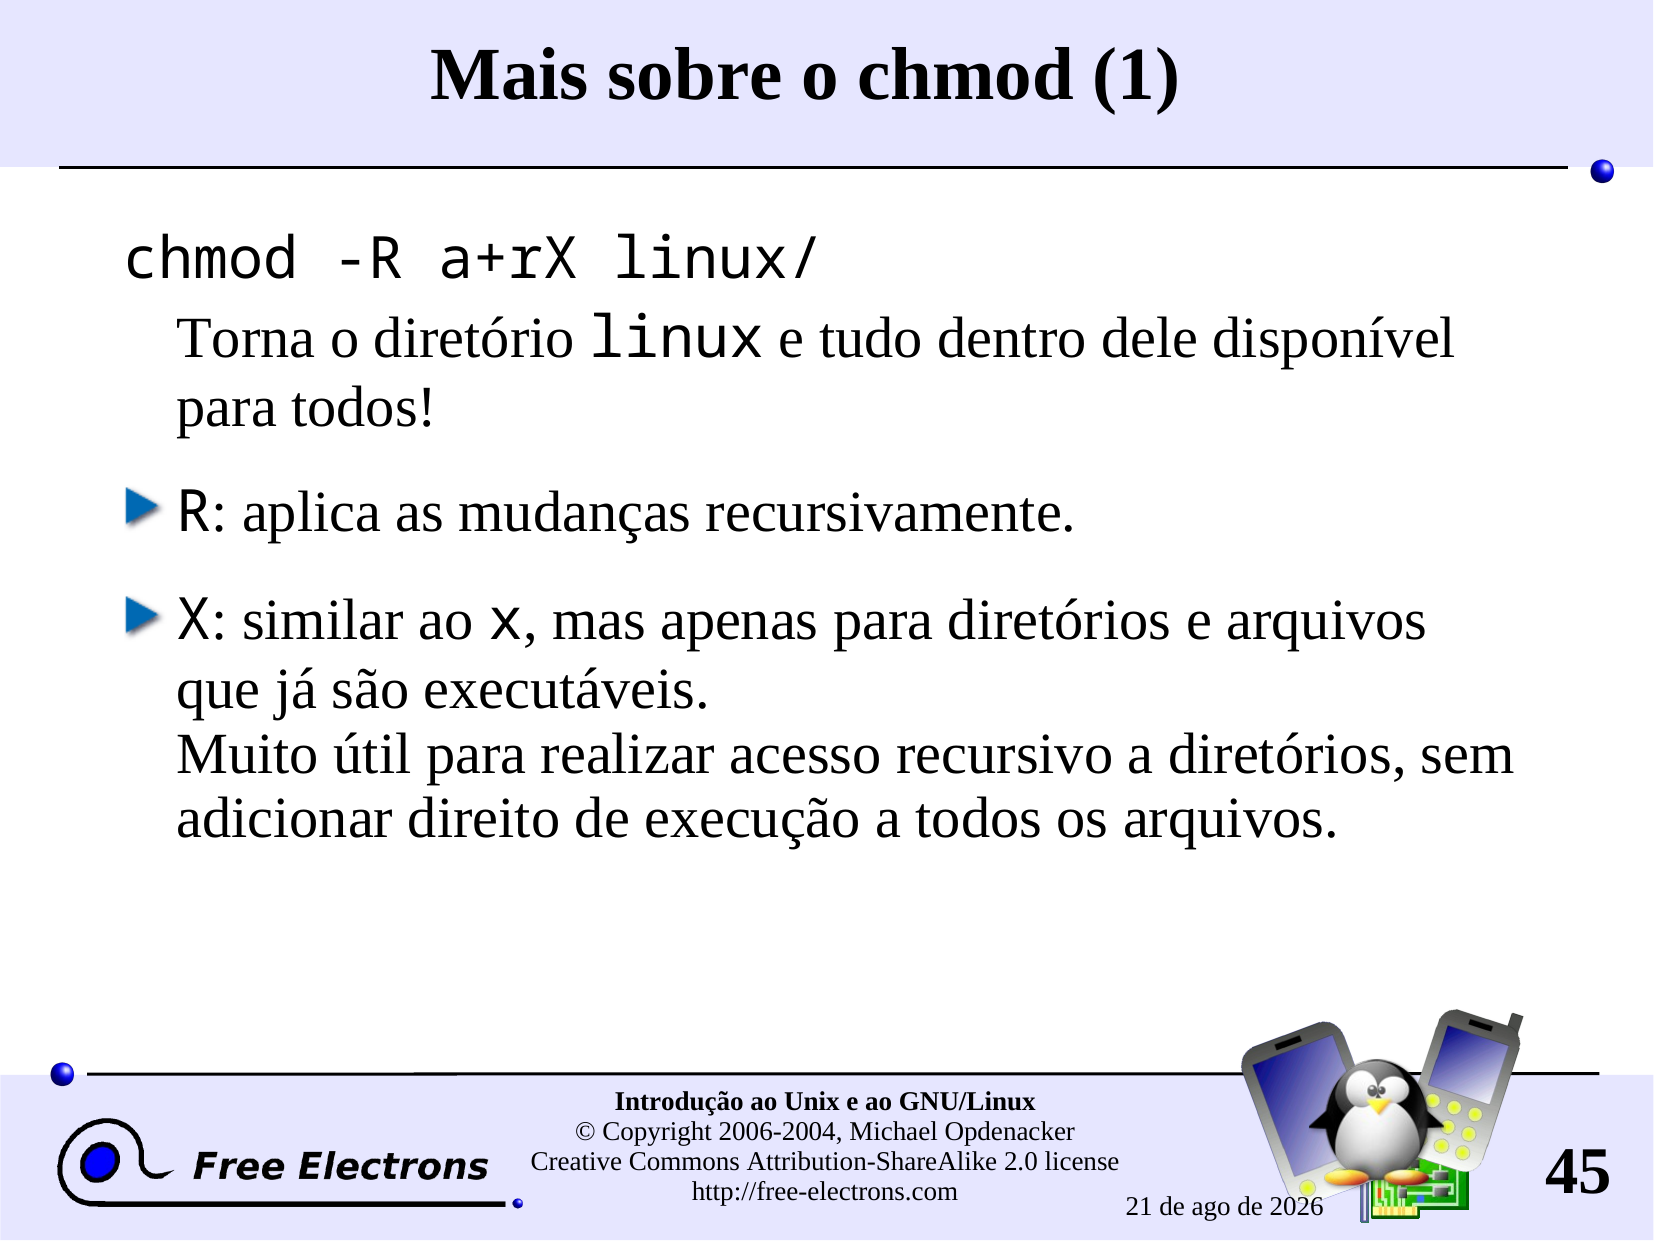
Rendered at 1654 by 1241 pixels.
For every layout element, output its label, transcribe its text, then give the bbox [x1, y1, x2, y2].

picture [1231, 1007, 1538, 1241]
picture [50, 1107, 527, 1216]
list chmod -R a+rX linux/ Torna o diretório linux e tudo dentro dele disponível para todos! R: aplica as mudanças recursivamente. X: similar ao x, mas apenas para diretórios e arquivos que já são executáveis. Muito útil para realizar acesso recursivo a diretórios, sem adicionar direito de execução a todos os arquivos. [105, 216, 1518, 1066]
picture [1286, 1198, 1293, 1214]
title Mais sobre o chmod (1) [60, 25, 1551, 124]
